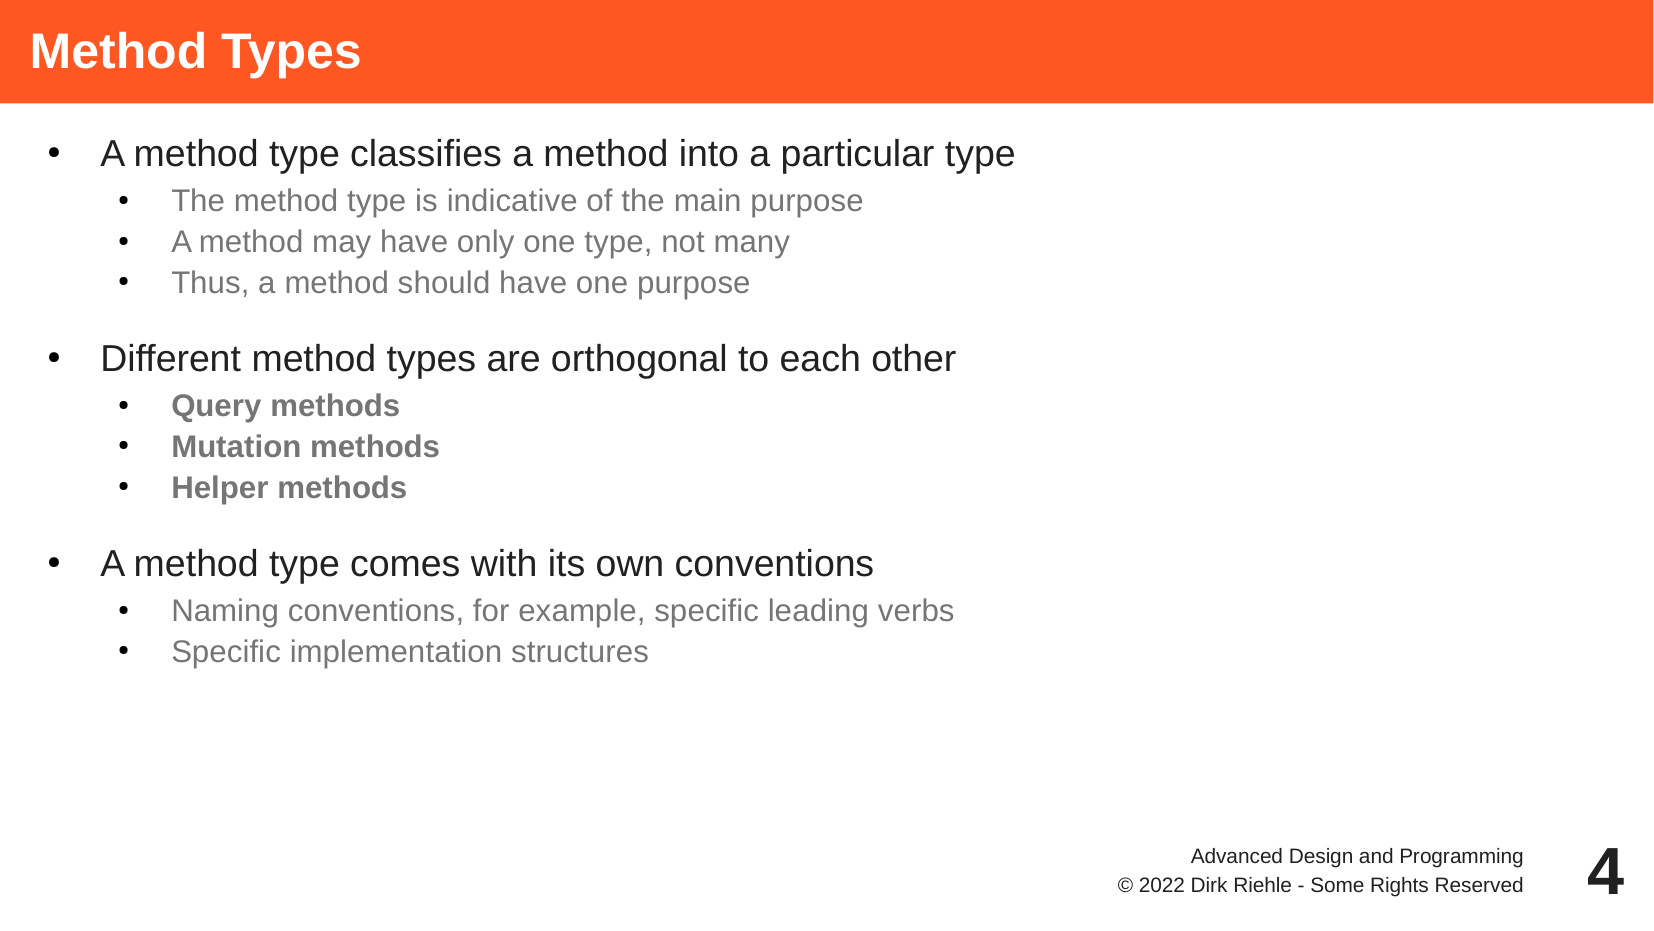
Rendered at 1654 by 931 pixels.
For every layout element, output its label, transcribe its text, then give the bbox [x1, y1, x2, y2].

list A method type classifies a method into a particular type The method type is indicative of the main purpose A method may have only one type, not many Thus, a method should have one purpose Different method types are orthogonal to each other Query methods Mutation methods Helper methods A method type comes with its own conventions Naming conventions, for example, specific leading verbs Specific implementation structures [29, 132, 1625, 813]
title Method Types [0, 0, 1654, 104]
